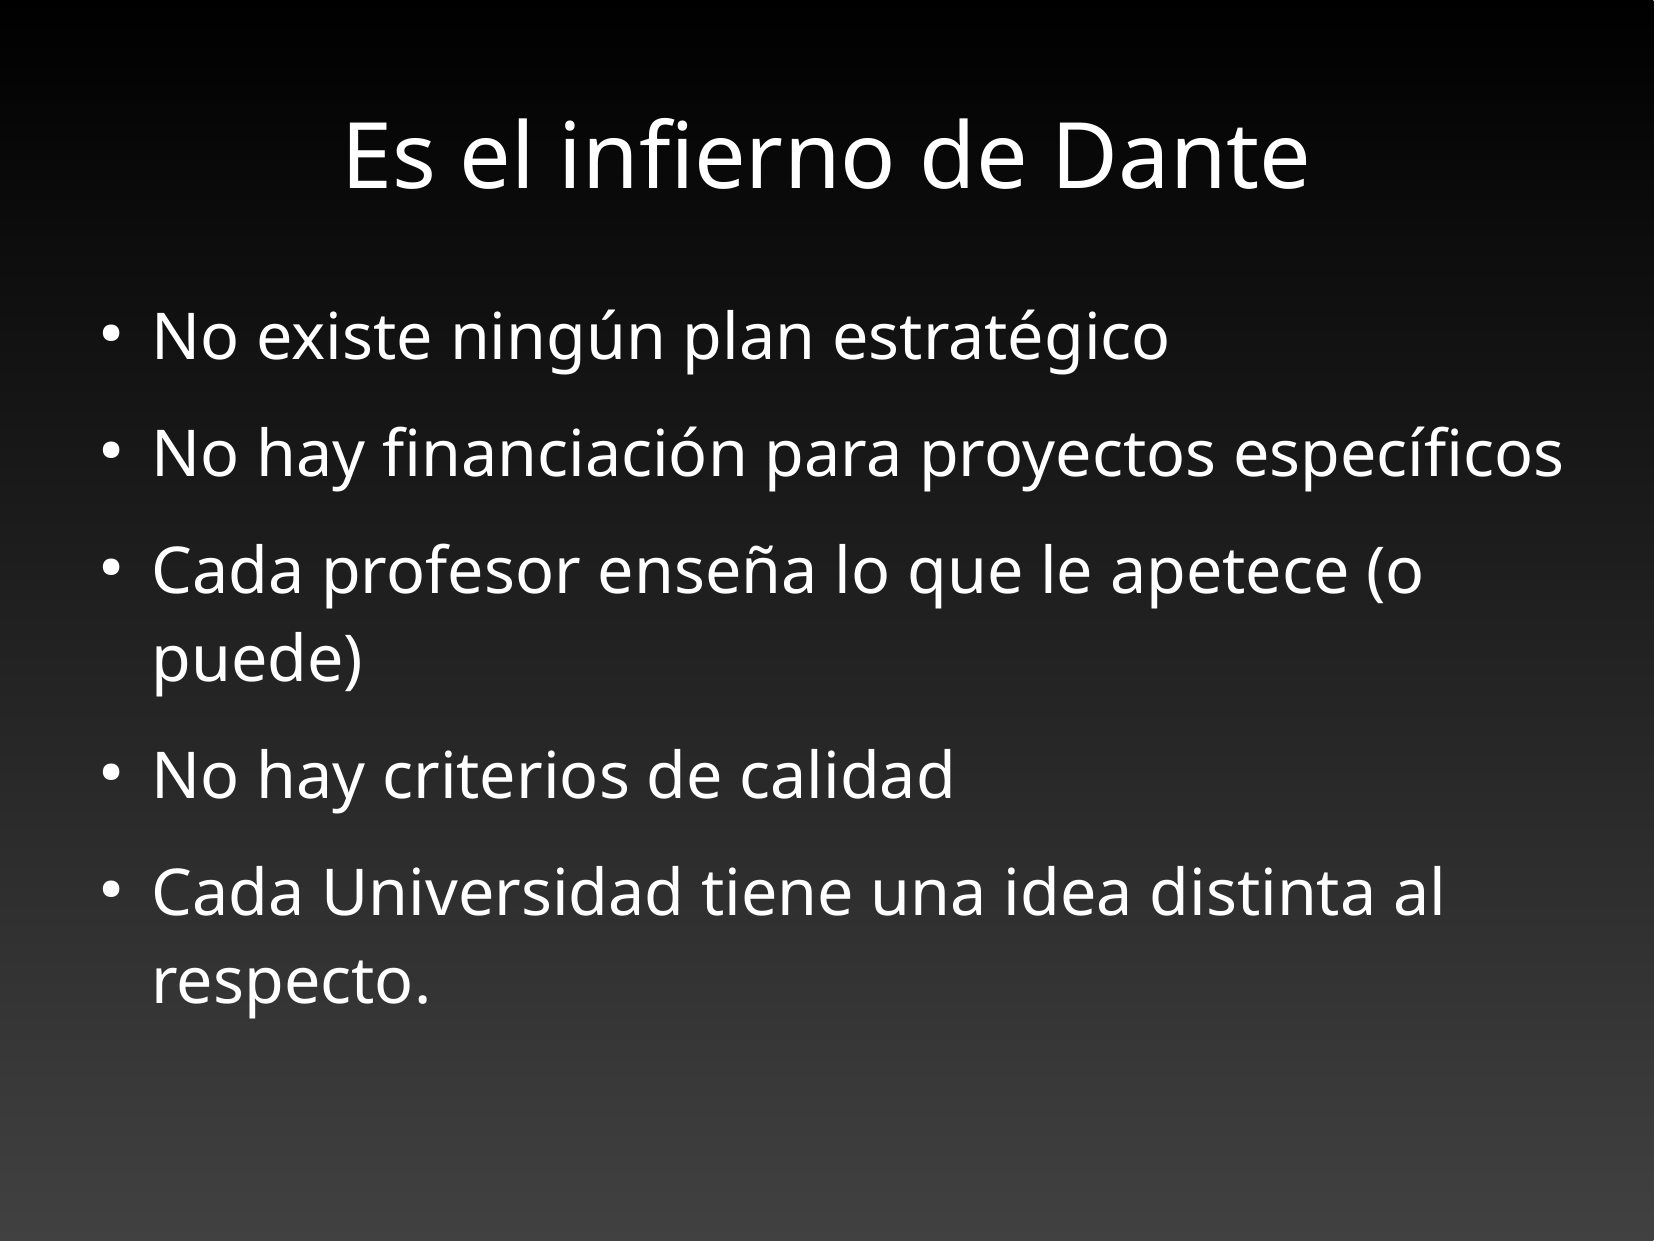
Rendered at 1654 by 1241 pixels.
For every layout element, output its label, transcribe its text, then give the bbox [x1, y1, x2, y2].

title Es el infierno de Dante [82, 56, 1571, 250]
list No existe ningún plan estratégico No hay financiación para proyectos específicos Cada profesor enseña lo que le apetece (o puede) No hay criterios de calidad Cada Universidad tiene una idea distinta al respecto. [82, 290, 1571, 1109]
